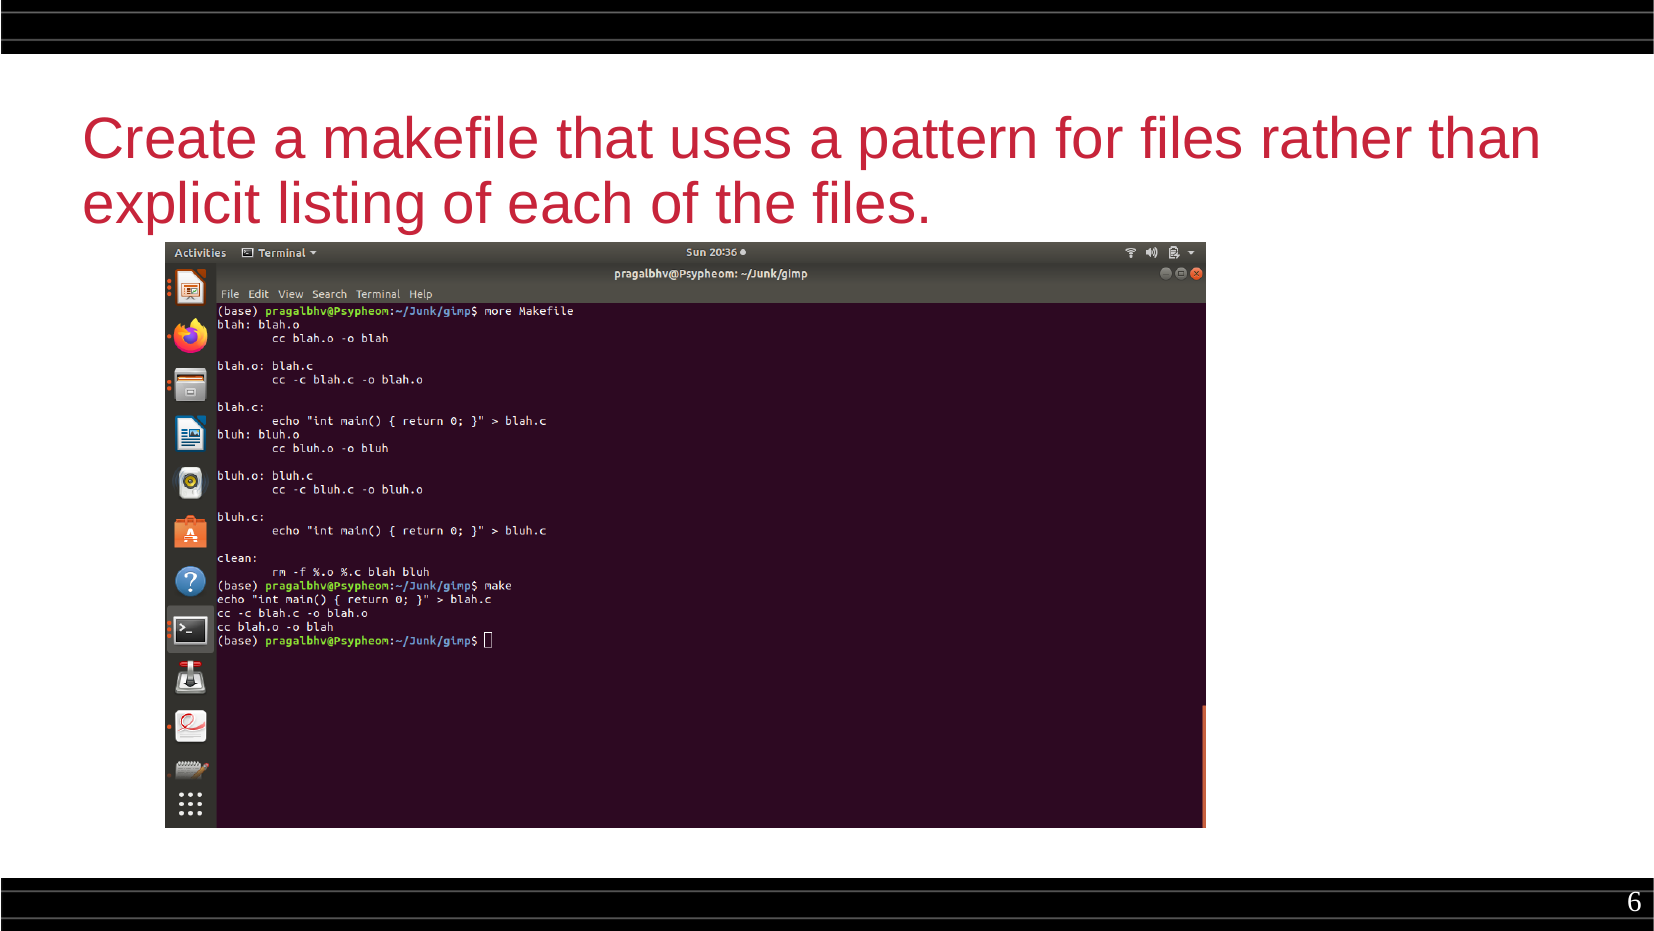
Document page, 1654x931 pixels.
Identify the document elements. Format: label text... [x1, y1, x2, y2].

title Create a makefile that uses a pattern for files rather than explicit listing of each of the files. [82, 92, 1571, 248]
picture [165, 242, 1206, 828]
picture [1, 878, 1654, 931]
picture [1, 0, 1654, 54]
